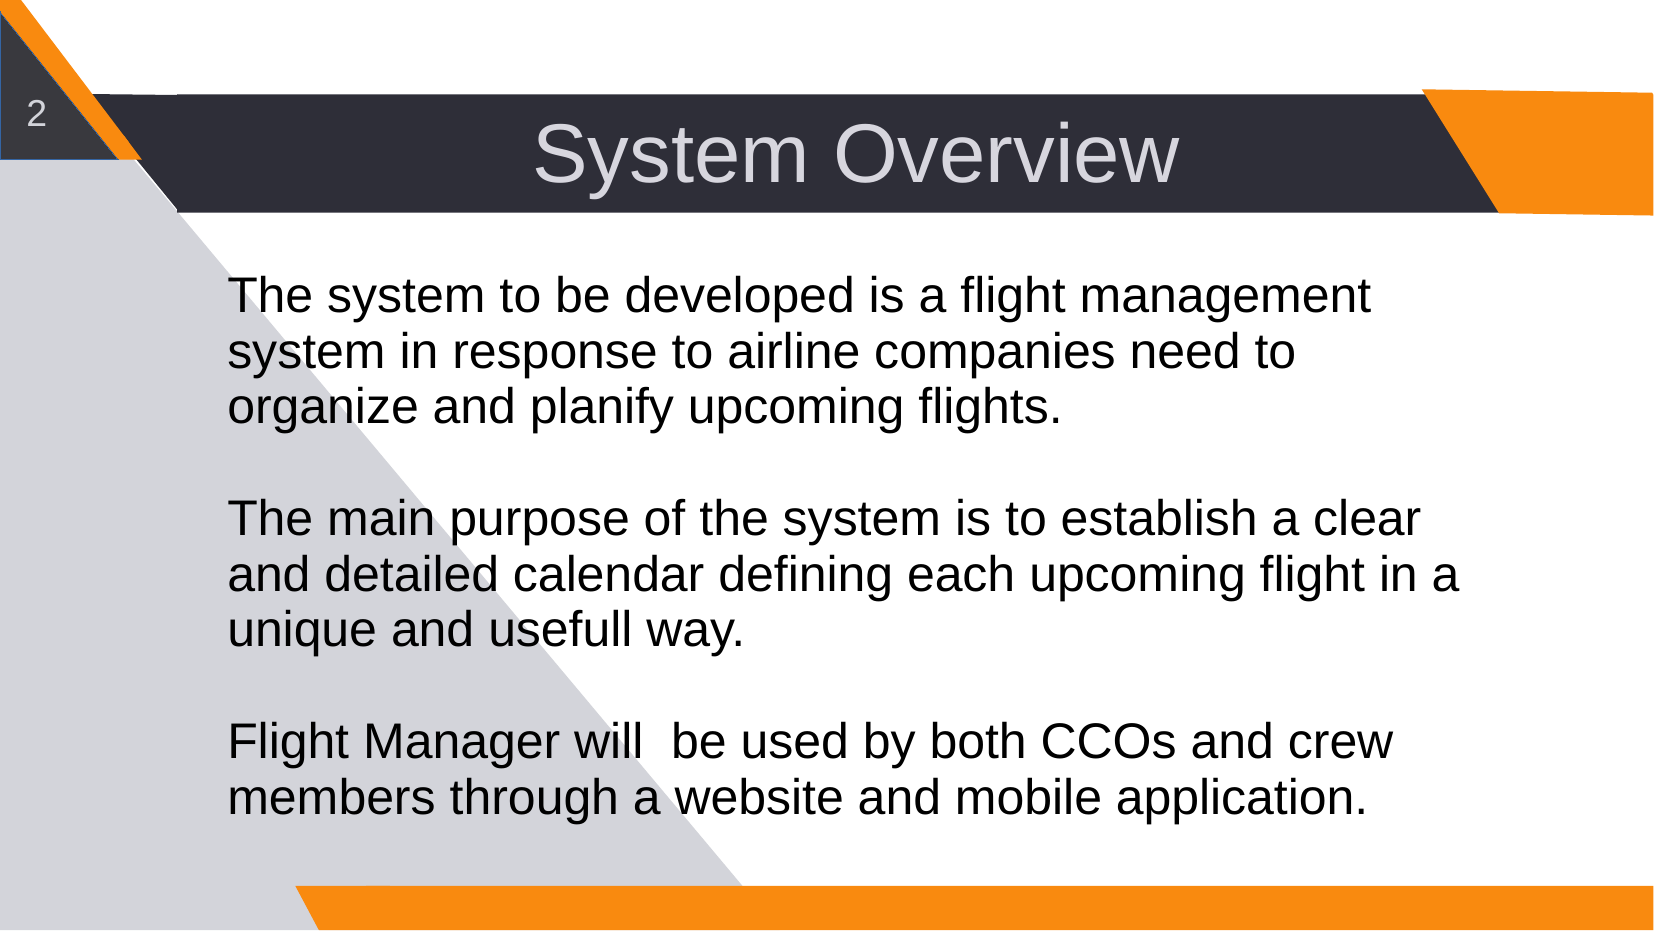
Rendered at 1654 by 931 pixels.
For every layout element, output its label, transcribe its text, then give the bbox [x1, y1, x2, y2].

text_box [0, 0, 1654, 931]
text_box [1421, 89, 1654, 216]
text_box System Overview [177, 94, 1498, 213]
text_box 2 [11, 84, 48, 142]
text_box The system to be developed is a flight management system in response to airline companies need to organize and planify upcoming flights. The main purpose of the system is to establish a clear and detailed calendar defining each upcoming flight in a unique and usefull way. Flight Manager will be used by both CCOs and crew members through a website and mobile application. [212, 259, 1512, 839]
